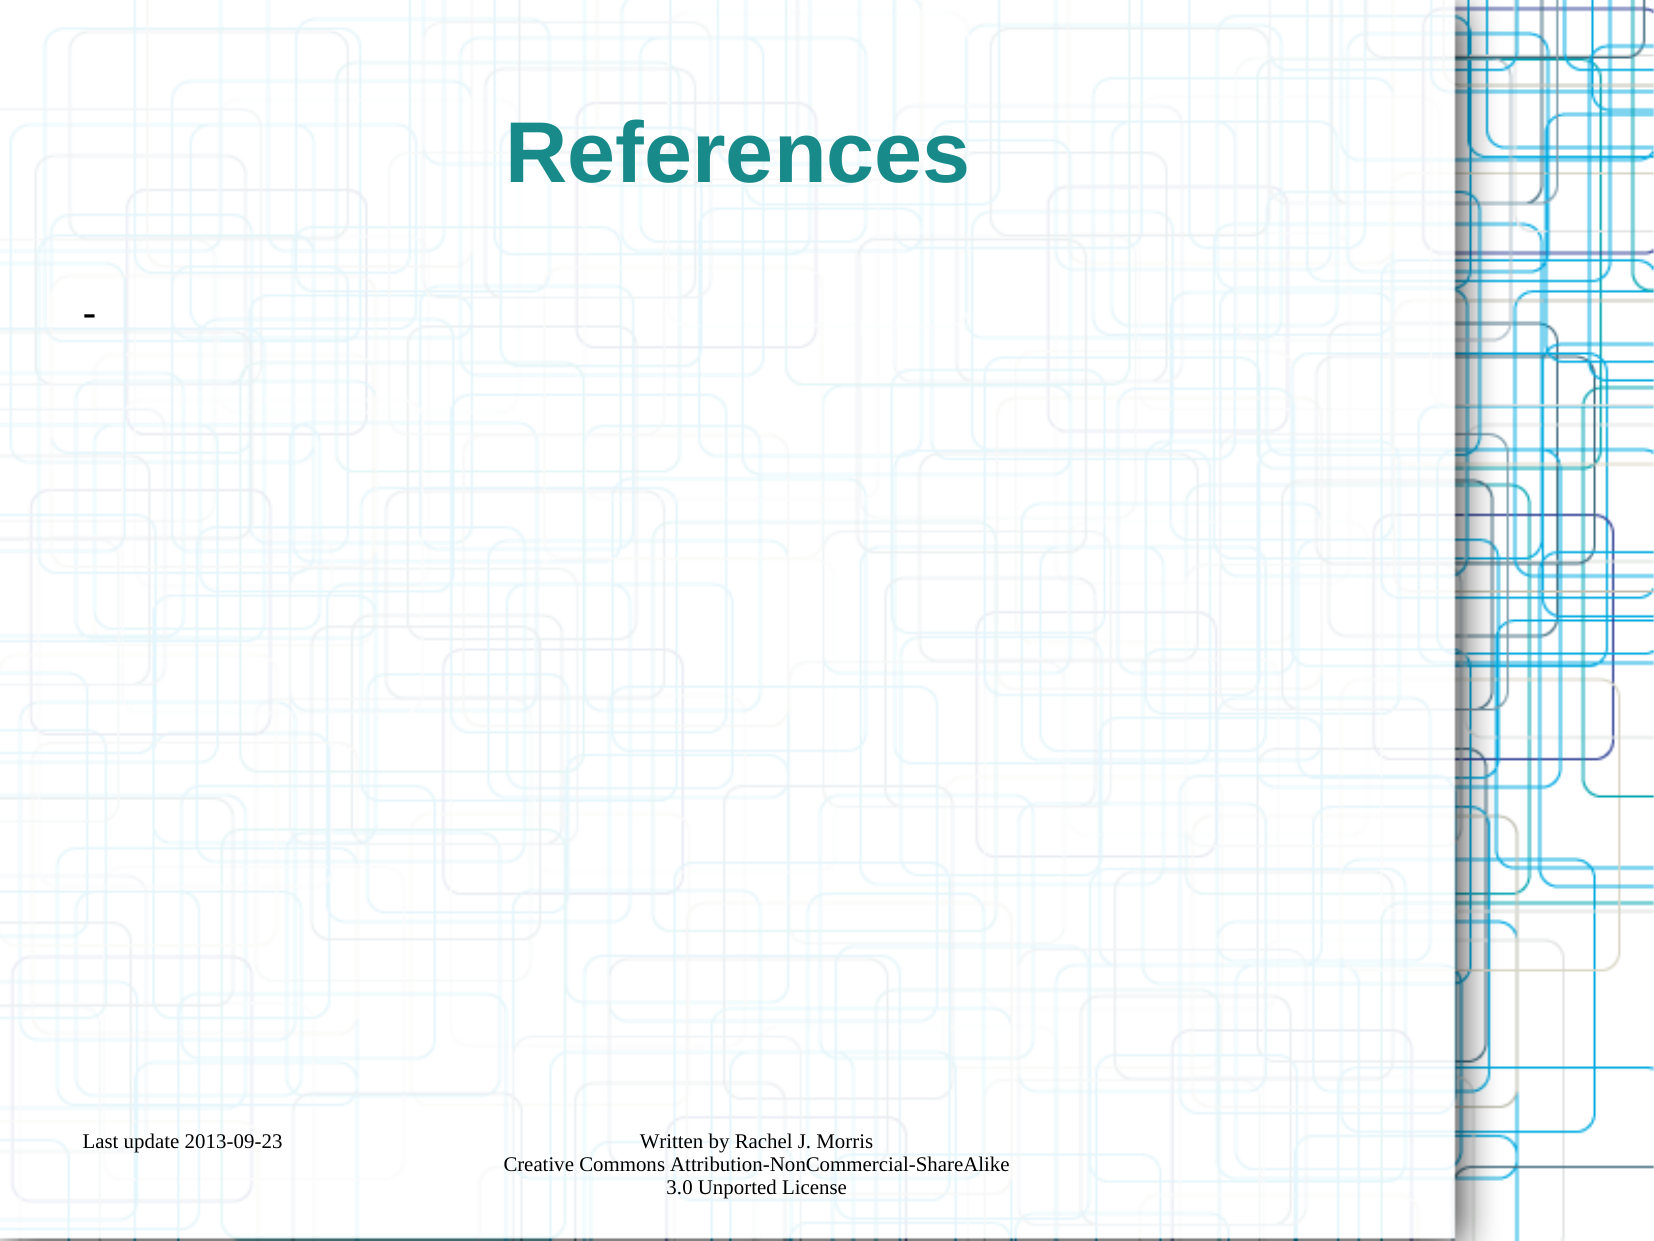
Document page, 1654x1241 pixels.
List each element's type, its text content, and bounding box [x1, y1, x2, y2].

title References [59, 49, 1418, 257]
list - [82, 290, 1418, 1010]
picture [0, 0, 1654, 1241]
